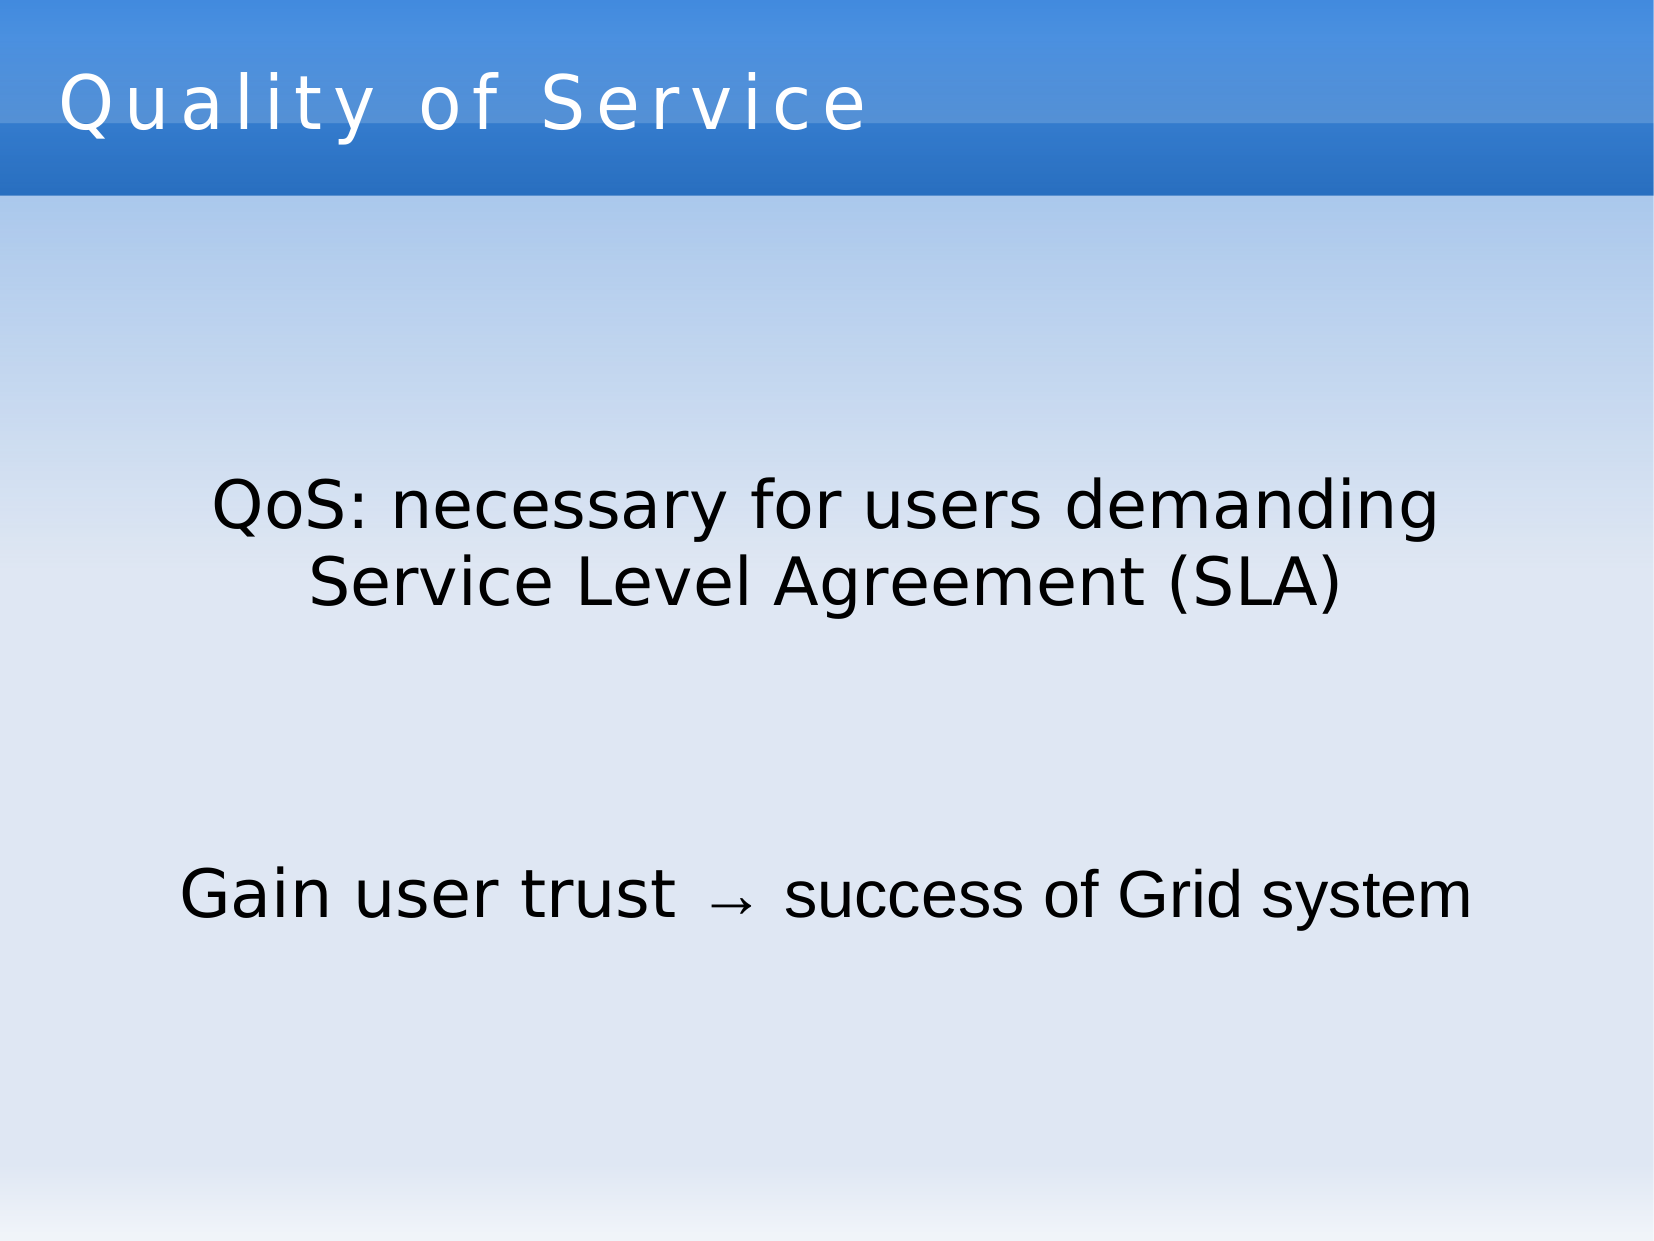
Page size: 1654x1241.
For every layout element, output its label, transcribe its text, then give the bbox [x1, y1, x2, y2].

title Quality of Service [59, 29, 1270, 178]
picture [0, 0, 1654, 1241]
subtitle QoS: necessary for users demanding Service Level Agreement (SLA) Gain user trust → success of Grid system [82, 290, 1571, 1109]
